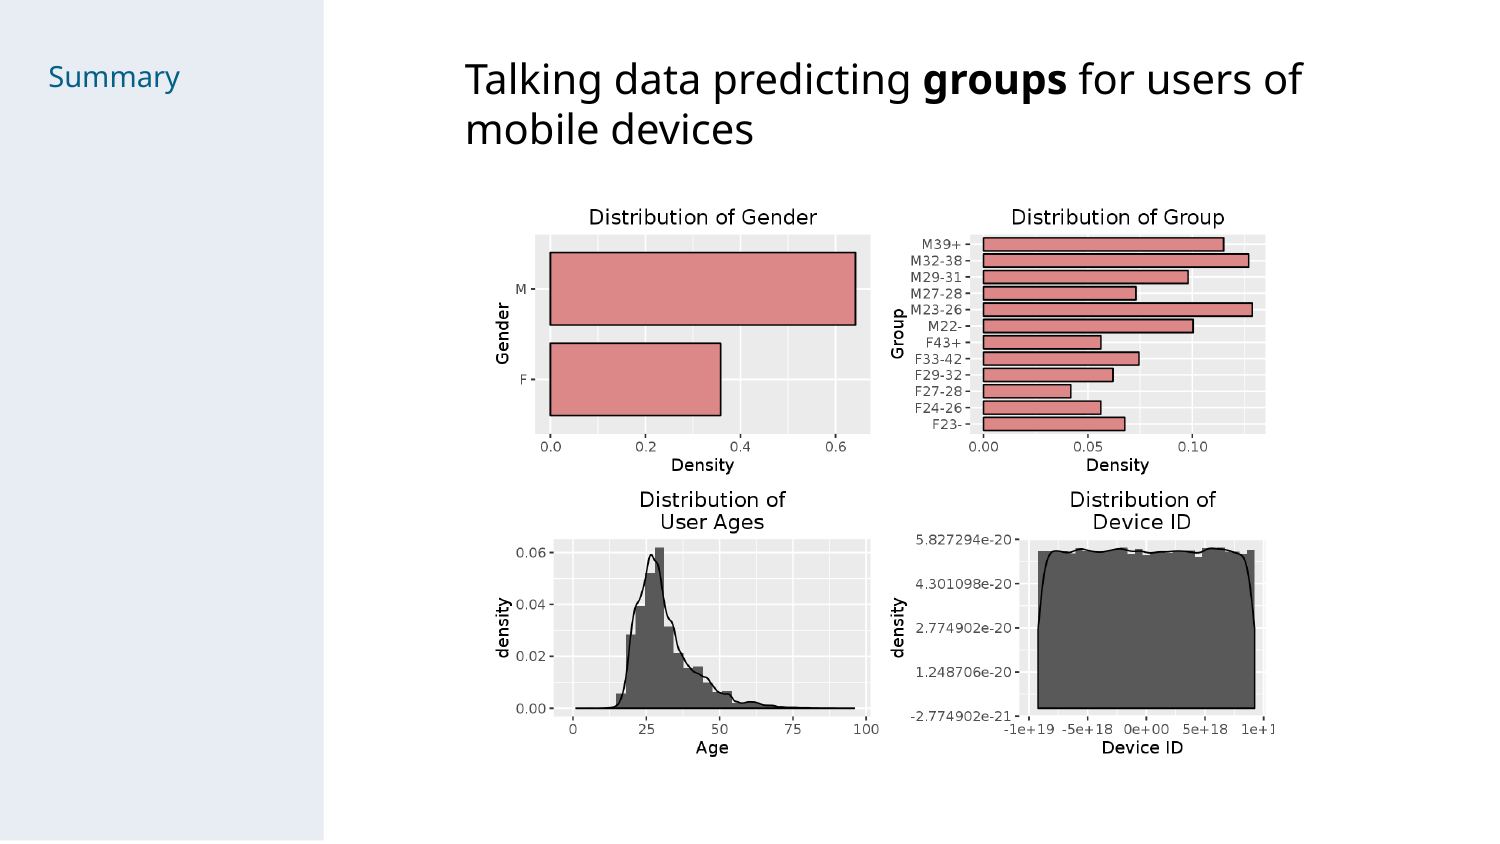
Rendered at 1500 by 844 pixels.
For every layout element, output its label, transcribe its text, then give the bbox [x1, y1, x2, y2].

text_box [0, 0, 324, 841]
picture [484, 200, 1274, 765]
text_box Summary [33, 50, 292, 101]
text_box Talking data predicting groups for users of mobile devices [450, 45, 1413, 844]
